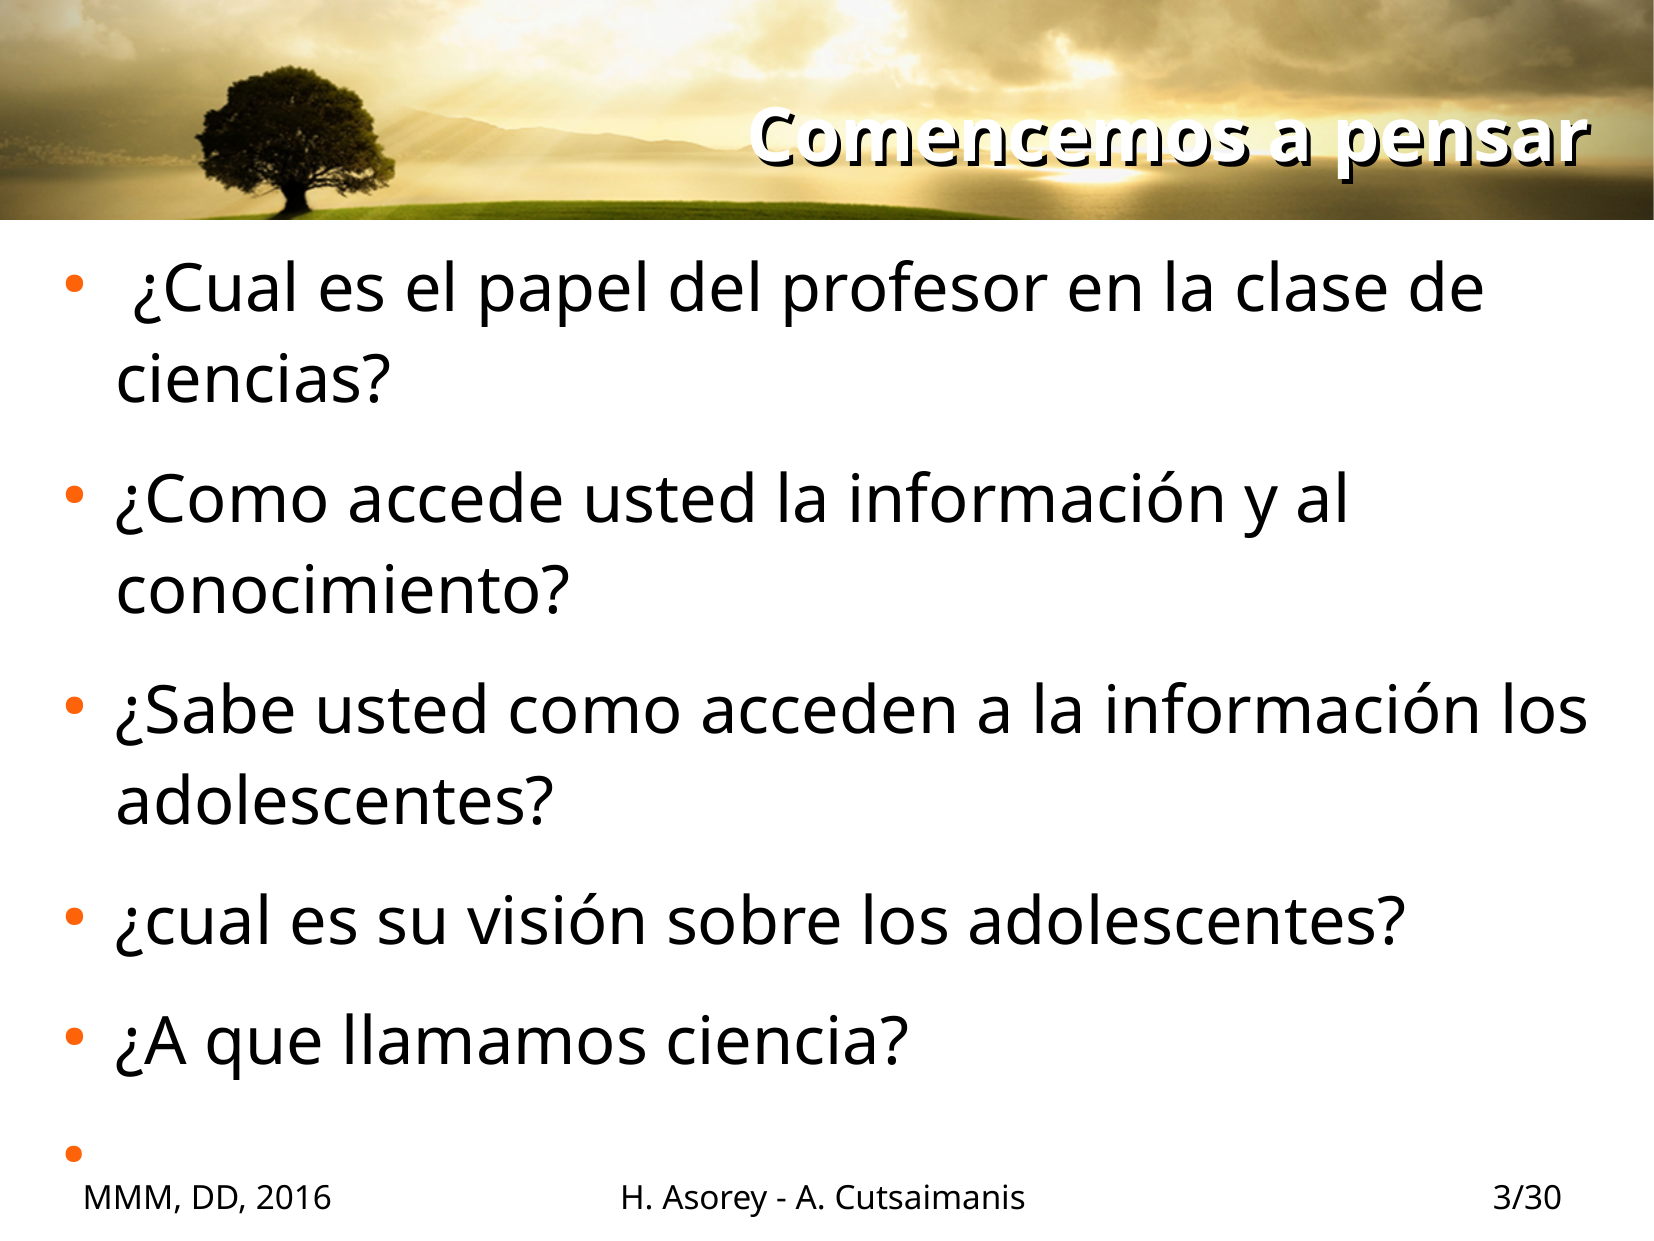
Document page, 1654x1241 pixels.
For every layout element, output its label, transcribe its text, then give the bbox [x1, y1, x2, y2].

list ¿Cual es el papel del profesor en la clase de ciencias? ¿Como accede usted la información y al conocimiento? ¿Sabe usted como acceden a la información los adolescentes? ¿cual es su visión sobre los adolescentes? ¿A que llamamos ciencia? [45, 240, 1606, 1095]
picture [0, 0, 1654, 220]
title Comencemos a pensar [30, 45, 1591, 221]
